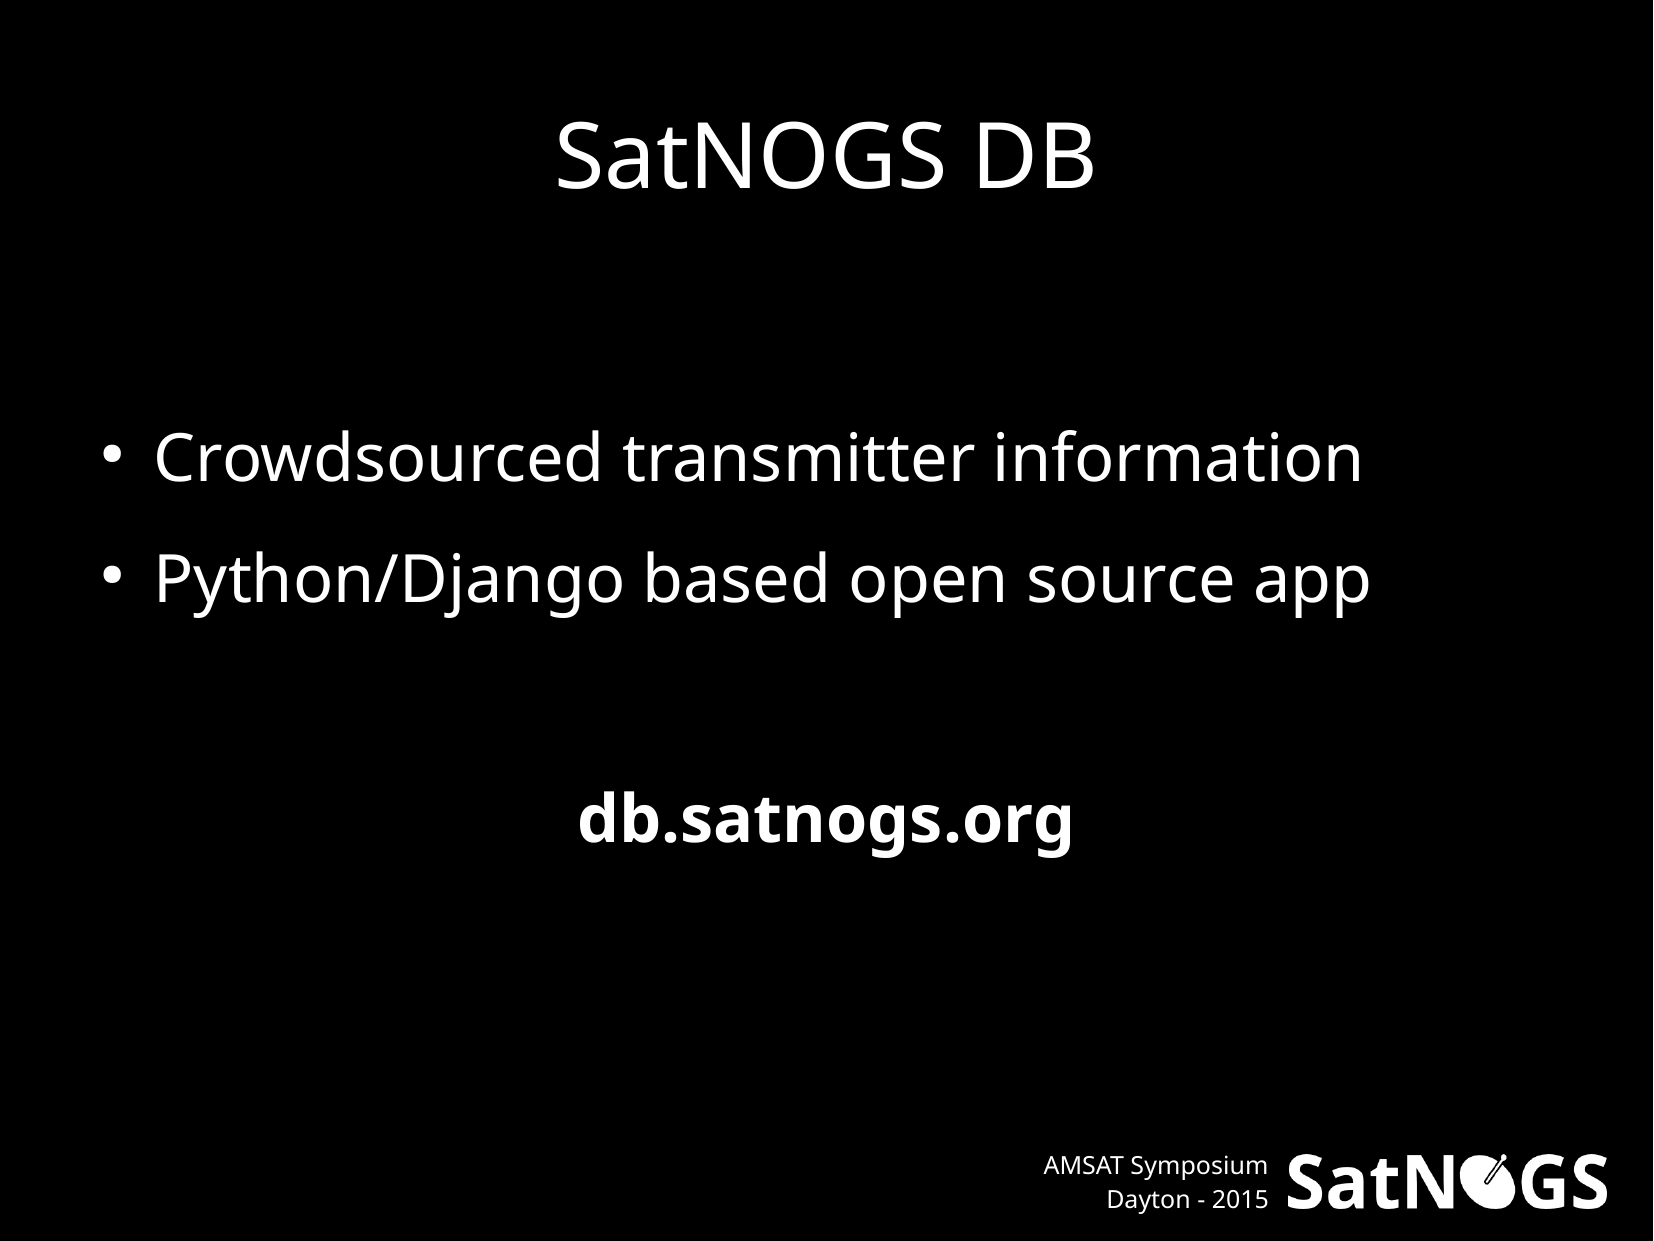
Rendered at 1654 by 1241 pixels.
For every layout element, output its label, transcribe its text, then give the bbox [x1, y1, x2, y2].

list Crowdsourced transmitter information Python/Django based open source app db.satnogs.org [82, 290, 1571, 1010]
title SatNOGS DB [82, 49, 1571, 257]
picture [1288, 1154, 1607, 1209]
